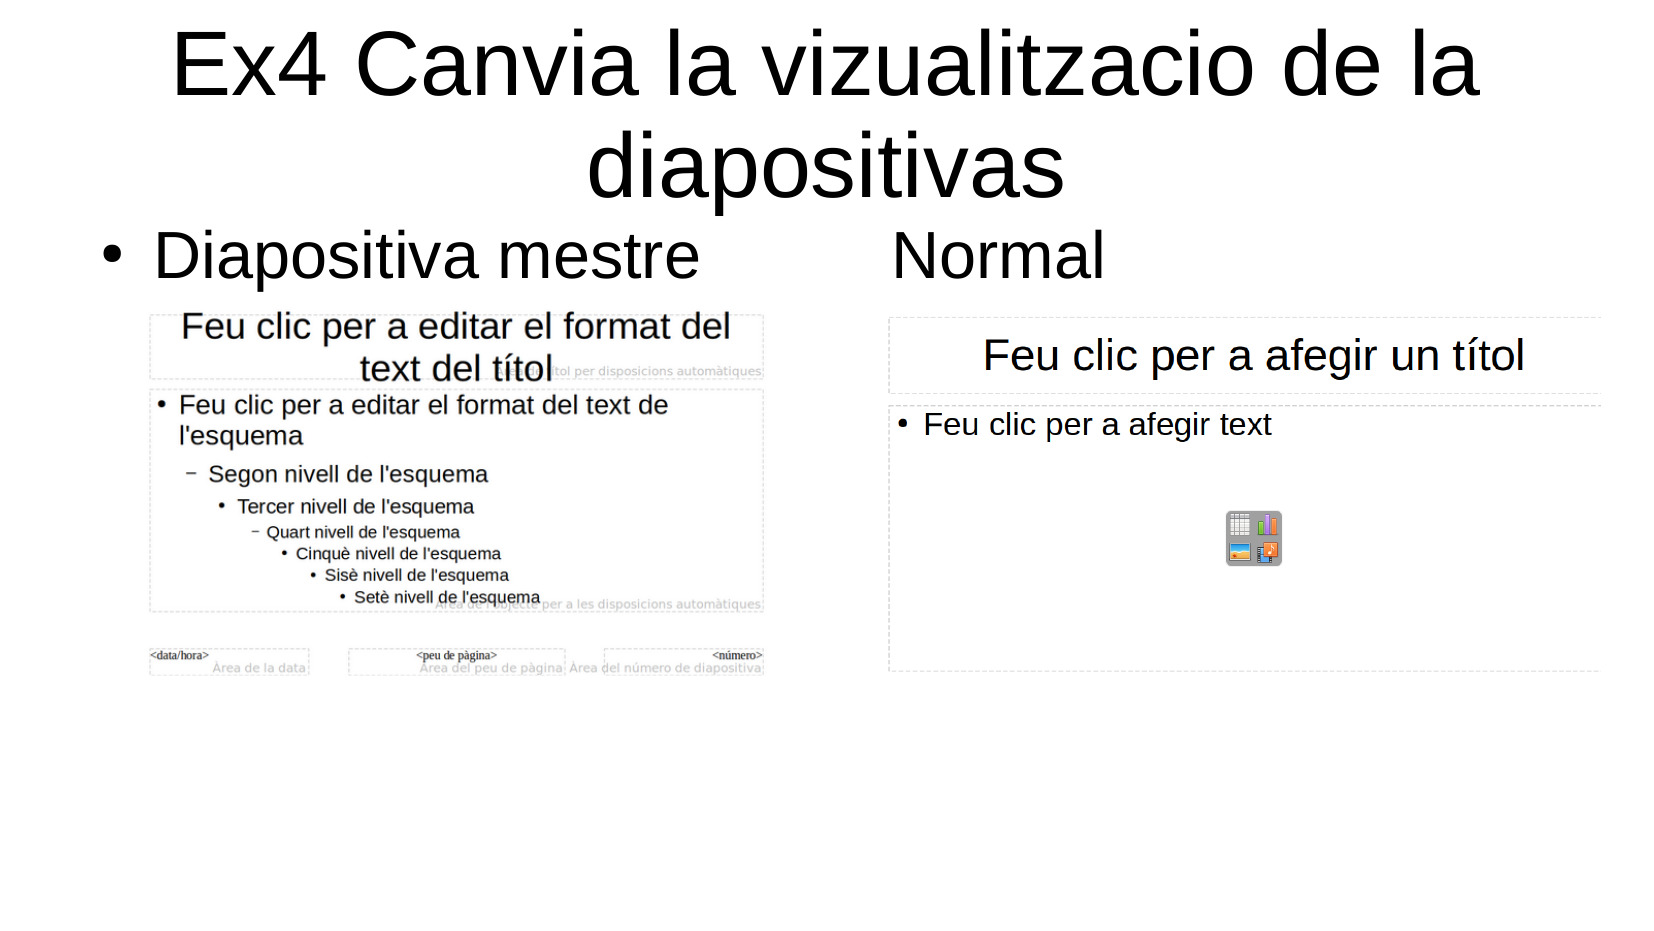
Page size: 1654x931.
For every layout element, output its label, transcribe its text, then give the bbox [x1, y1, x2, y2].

picture [147, 308, 768, 680]
title Ex4 Canvia la vizualitzacio de la diapositivas [82, 12, 1571, 217]
picture [885, 315, 1601, 680]
list Diapositiva mestre Normal [82, 217, 1571, 758]
